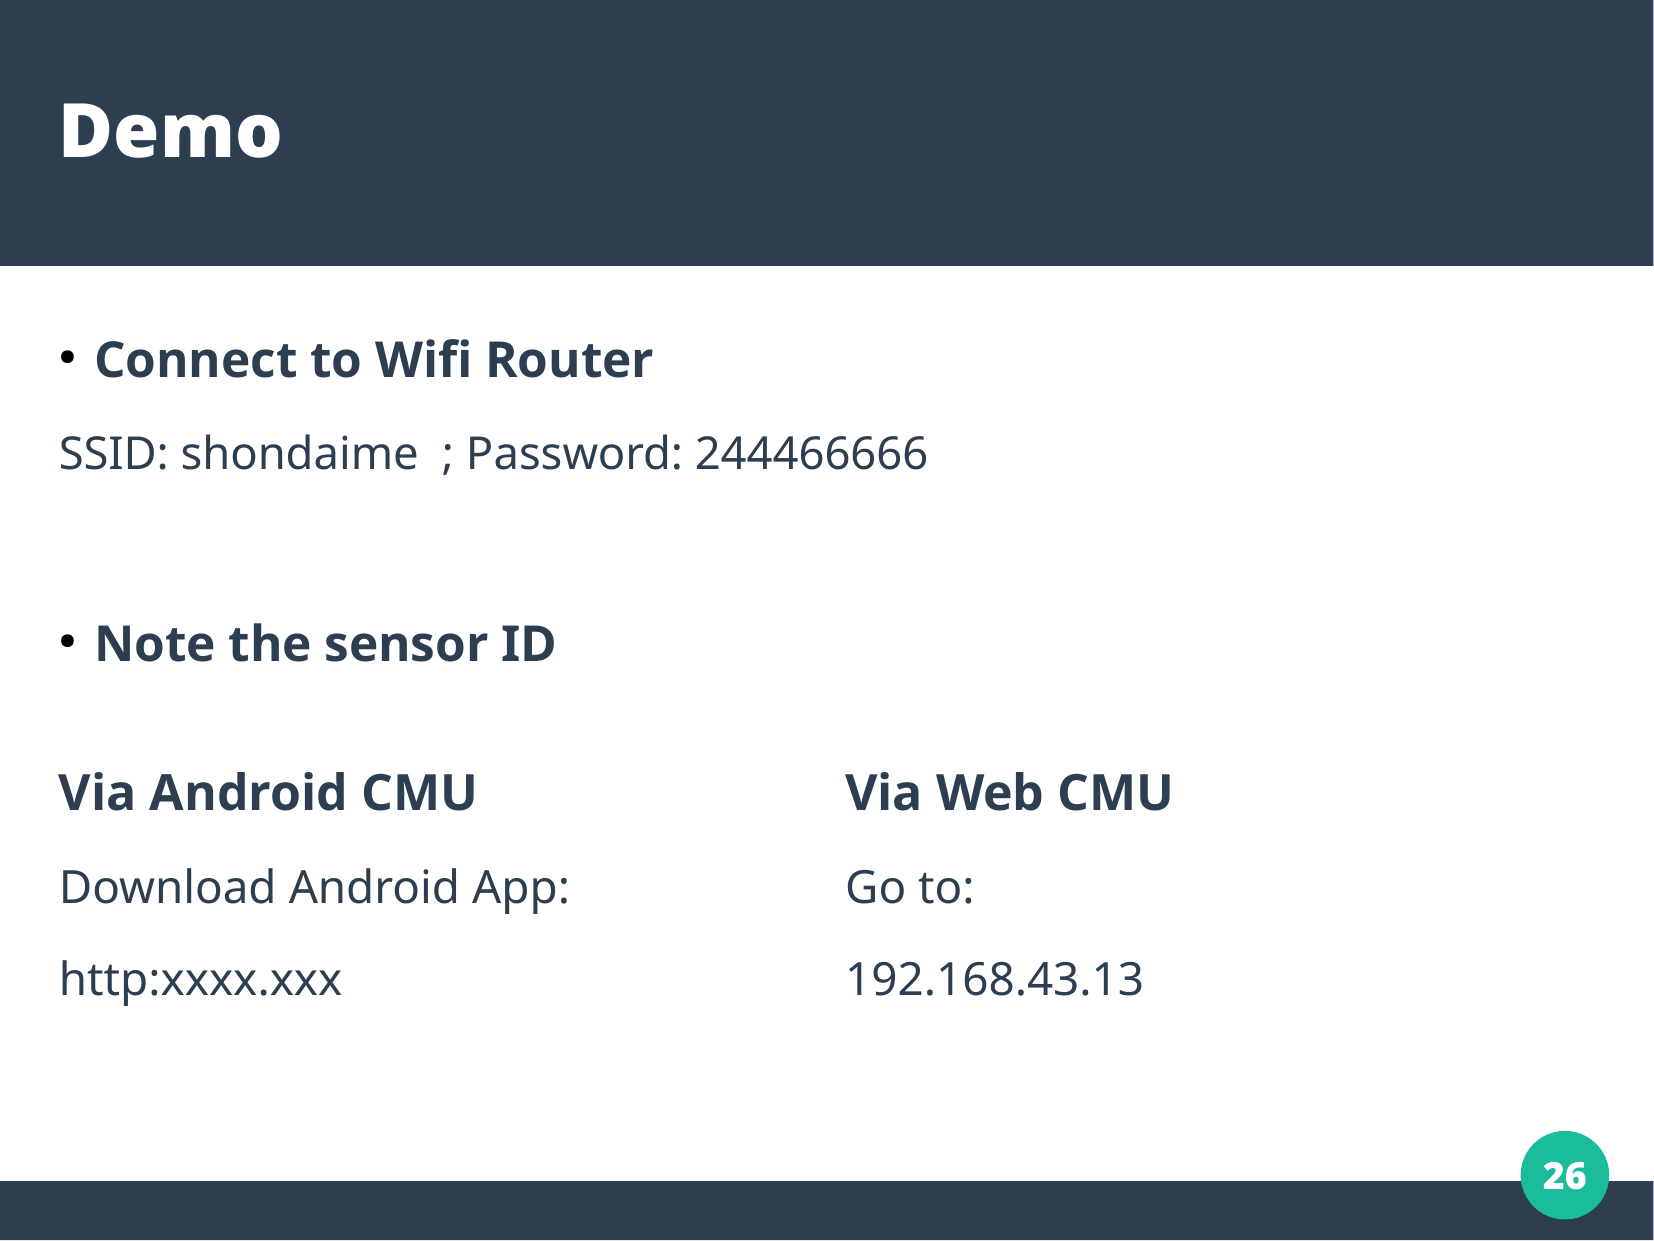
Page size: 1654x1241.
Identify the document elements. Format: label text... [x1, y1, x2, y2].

list Via Web CMU Go to: 192.168.43.13 [845, 757, 1595, 1152]
list Connect to Wifi Router SSID: shondaime ; Password: 244466666 Note the sensor ID [59, 324, 1595, 680]
title Demo [58, 49, 1595, 207]
list Via Android CMU Download Android App: http:xxxx.xxx [59, 757, 809, 1152]
